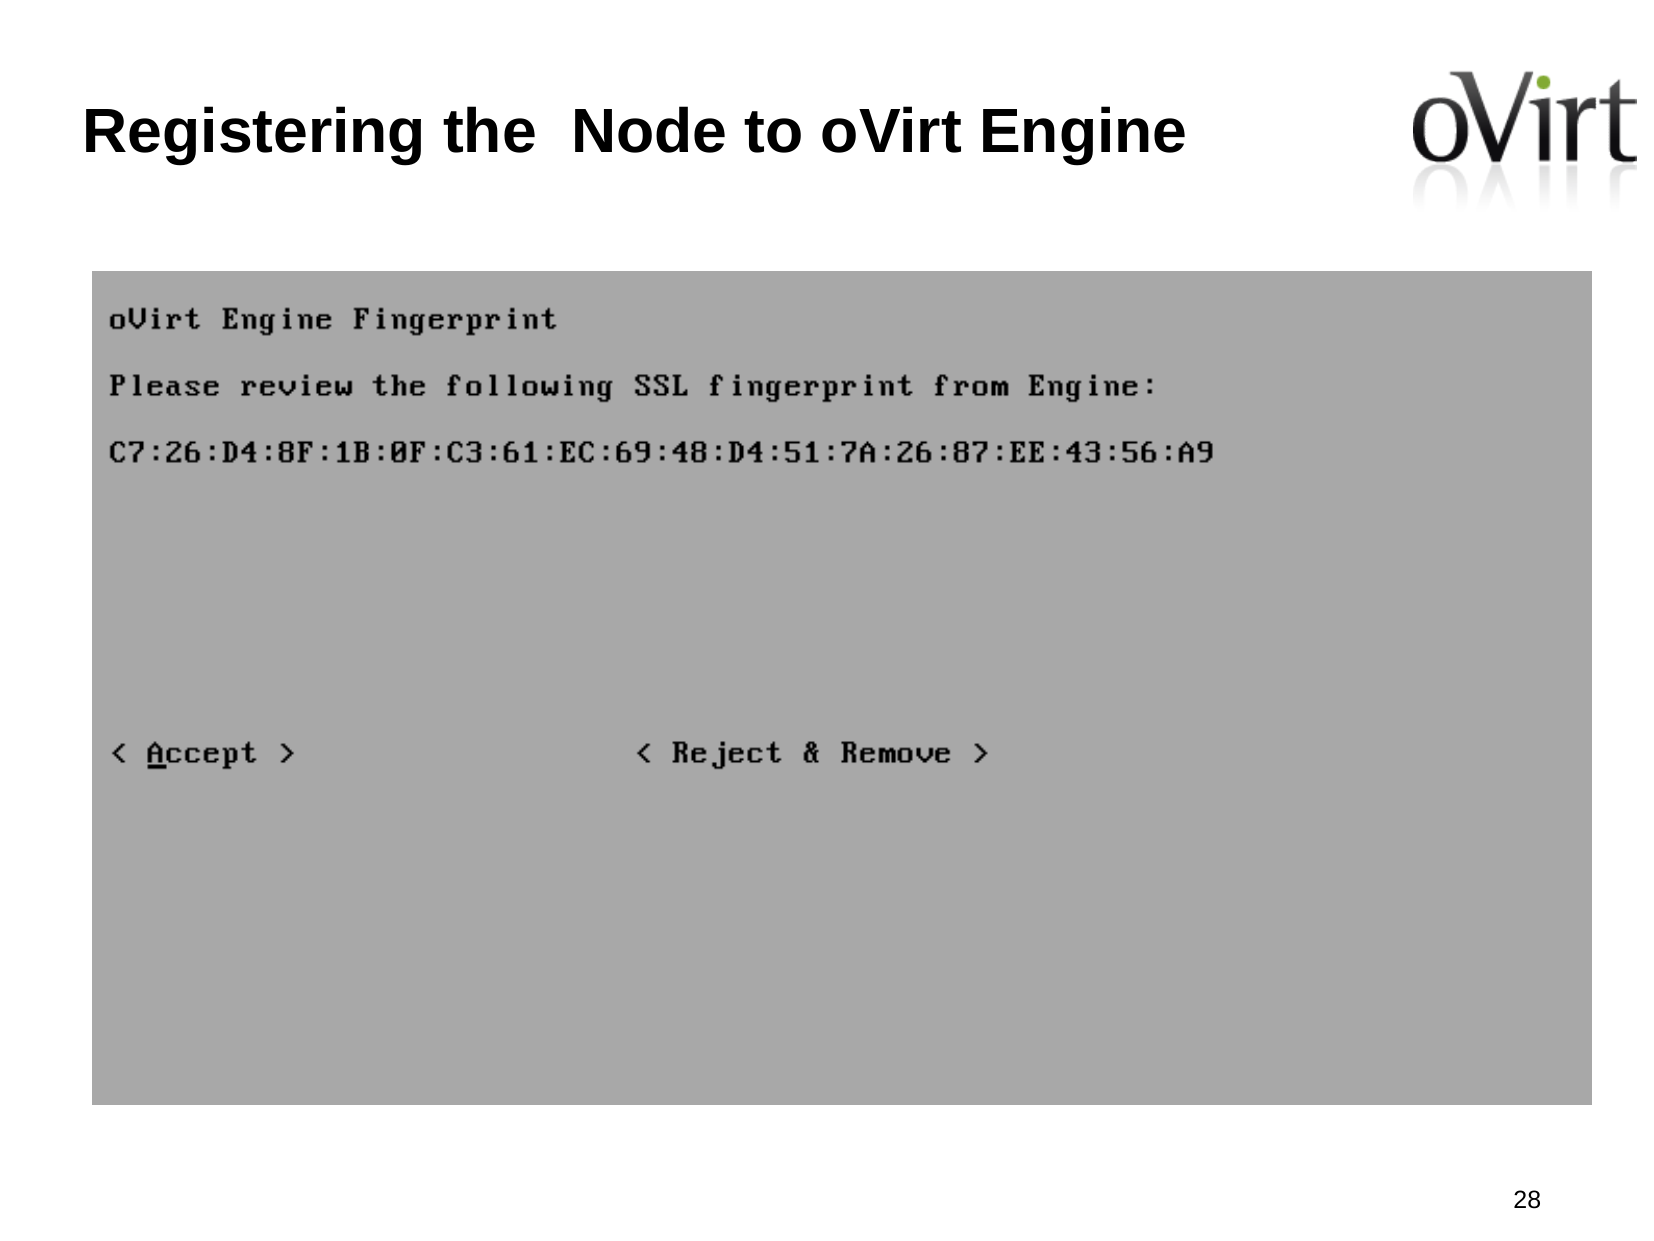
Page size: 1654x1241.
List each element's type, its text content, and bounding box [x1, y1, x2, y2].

picture [1413, 63, 1637, 212]
picture [92, 271, 1592, 1105]
title Registering the Node to oVirt Engine [82, 37, 1378, 226]
